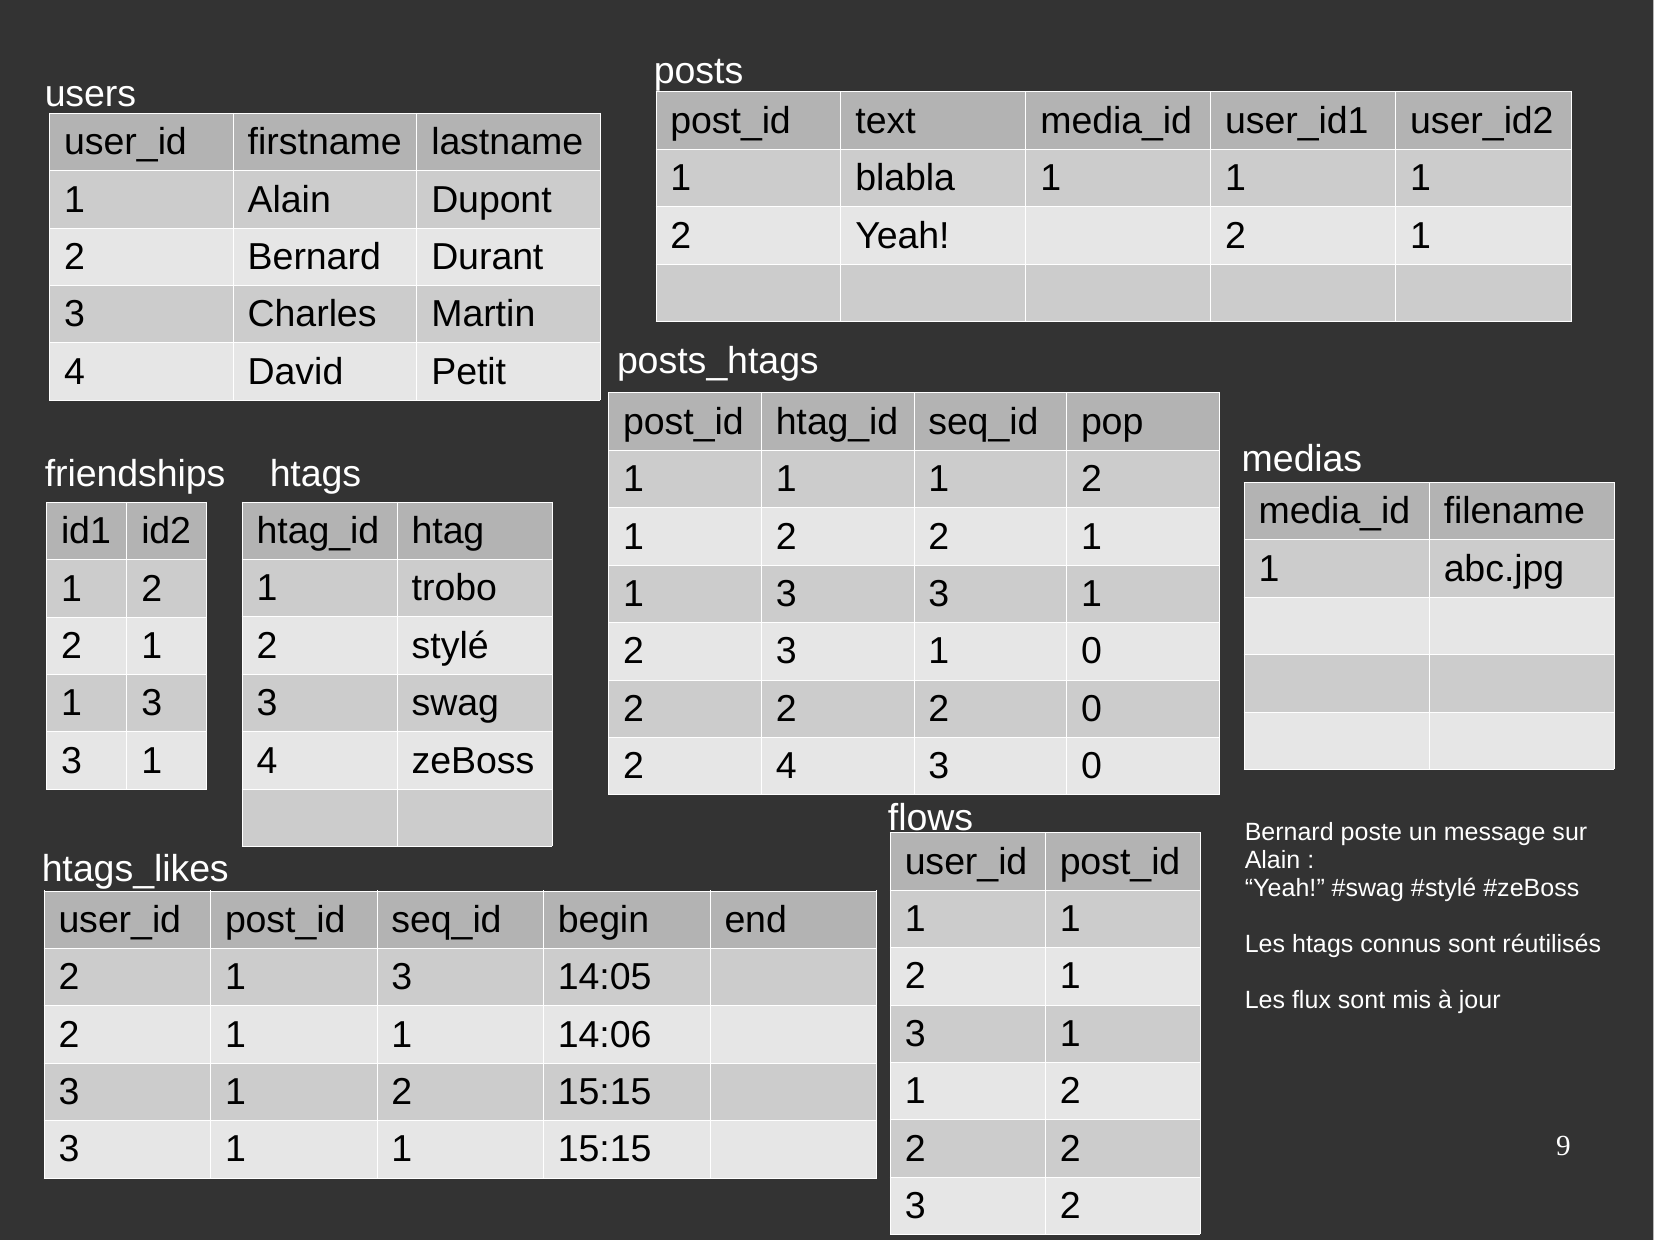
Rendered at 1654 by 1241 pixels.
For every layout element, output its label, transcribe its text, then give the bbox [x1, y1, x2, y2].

table_cell stylé [398, 617, 552, 674]
table_cell 2 [915, 681, 1066, 737]
table_header user_id2 [1396, 92, 1571, 149]
table_cell 1 [1046, 948, 1200, 1005]
table_cell 3 [891, 1006, 1045, 1062]
table_cell zeBoss [398, 732, 552, 789]
table_cell 1 [915, 451, 1066, 507]
table_cell 1 [609, 508, 761, 565]
table_cell [1396, 265, 1571, 321]
table_cell [1245, 598, 1429, 654]
table_header lastname [417, 114, 600, 170]
table_cell [1430, 598, 1614, 654]
table_cell 1 [243, 560, 397, 616]
table_cell 0 [1067, 738, 1219, 794]
text_box htags_likes [27, 840, 244, 897]
text_box posts_htags [602, 332, 834, 390]
table_cell 0 [1067, 623, 1219, 680]
table_cell 1 [211, 1064, 377, 1120]
table_header user_id [891, 833, 1045, 890]
table_cell 2 [243, 617, 397, 674]
table_cell Durant [417, 229, 600, 285]
table_cell Dupont [417, 171, 600, 228]
table_cell 3 [762, 566, 914, 622]
table_cell 1 [378, 1121, 543, 1178]
table_cell 2 [50, 229, 233, 285]
table_cell 1 [211, 1121, 377, 1178]
table_cell 1 [1026, 150, 1210, 206]
table_cell 3 [45, 1064, 210, 1120]
text_box htags [255, 444, 466, 502]
table_header seq_id [378, 892, 543, 948]
table_cell 1 [891, 891, 1045, 947]
table_cell 4 [762, 738, 914, 794]
table_cell 1 [211, 1006, 377, 1063]
table_cell 2 [1211, 207, 1395, 264]
table_cell 1 [1067, 566, 1219, 622]
table_cell 1 [1046, 1006, 1200, 1062]
table_cell [711, 1121, 876, 1178]
table_cell 2 [47, 618, 126, 674]
table_header user_id1 [1211, 92, 1395, 149]
table_cell 1 [915, 623, 1066, 680]
table_cell Petit [417, 343, 600, 400]
table_cell [711, 949, 876, 1005]
table_cell [243, 790, 397, 846]
table_cell 2 [378, 1064, 543, 1120]
table_header post_id [1046, 833, 1200, 890]
table_cell 1 [127, 618, 206, 674]
table_cell [841, 265, 1025, 321]
table_header post_id [657, 100, 840, 149]
table_cell 1 [1211, 150, 1395, 206]
text_box friendships [30, 444, 255, 502]
table_cell 1 [47, 675, 126, 731]
table_header htag_id [243, 503, 397, 559]
table_cell 2 [1046, 1120, 1200, 1177]
table_cell 3 [762, 623, 914, 680]
table_cell 1 [211, 949, 377, 1005]
table_header filename [1430, 483, 1614, 539]
table_cell 1 [891, 1063, 1045, 1119]
table_cell [1245, 713, 1429, 769]
table_cell [711, 1006, 876, 1063]
table_header text [841, 92, 1025, 149]
table_cell 2 [762, 508, 914, 565]
table_cell 2 [609, 623, 761, 680]
table_cell 2 [915, 508, 1066, 565]
table_cell [398, 790, 552, 846]
table_header media_id [1245, 483, 1429, 539]
table_cell [711, 1064, 876, 1120]
table_cell Bernard [234, 229, 416, 285]
table_header end [711, 892, 876, 948]
table_cell 1 [378, 1006, 543, 1063]
table_cell 1 [1245, 540, 1429, 597]
table_cell 1 [47, 560, 126, 617]
table_cell 3 [915, 566, 1066, 622]
table_cell 3 [50, 286, 233, 342]
table_header htag [398, 503, 552, 559]
text_box users [30, 64, 301, 122]
table_cell 14:05 [544, 949, 710, 1005]
table_cell [657, 265, 840, 321]
table_header id2 [127, 503, 206, 559]
table_cell Martin [417, 286, 600, 342]
table_cell 14:06 [544, 1006, 710, 1063]
table_cell 2 [1046, 1178, 1200, 1234]
table_cell [1211, 265, 1395, 321]
table_cell 2 [762, 681, 914, 737]
table_cell 2 [45, 1006, 210, 1063]
table_cell 2 [609, 681, 761, 737]
table_cell 3 [45, 1121, 210, 1178]
text_box posts [639, 42, 880, 100]
table_cell 2 [127, 560, 206, 617]
table_header user_id [45, 897, 210, 948]
table_cell 3 [127, 675, 206, 731]
table_cell 3 [47, 732, 126, 789]
table_header htag_id [762, 393, 914, 450]
table_cell 3 [378, 949, 543, 1005]
table_header begin [544, 892, 710, 948]
table_header post_id [609, 393, 761, 450]
table_cell trobo [398, 560, 552, 616]
table_cell 0 [1067, 681, 1219, 737]
table_cell 2 [891, 948, 1045, 1005]
table_cell 2 [657, 207, 840, 264]
table_cell David [234, 343, 416, 400]
table_header user_id [50, 122, 233, 170]
table_cell Yeah! [841, 207, 1025, 264]
table_cell abc.jpg [1430, 540, 1614, 597]
table_header seq_id [915, 393, 1066, 450]
table_cell 1 [1067, 508, 1219, 565]
table_cell 1 [609, 451, 761, 507]
table_cell 3 [891, 1178, 1045, 1234]
table_header media_id [1026, 92, 1210, 149]
table_cell 1 [609, 566, 761, 622]
table_cell 1 [657, 150, 840, 206]
table_cell 15:15 [544, 1121, 710, 1178]
table_cell [1026, 207, 1210, 264]
table_cell 3 [243, 675, 397, 731]
table_cell 1 [1046, 891, 1200, 947]
text_box medias [1226, 429, 1377, 487]
table_header id1 [47, 503, 126, 559]
table_cell 1 [50, 171, 233, 228]
table_cell 15:15 [544, 1064, 710, 1120]
table_cell 2 [45, 949, 210, 1005]
table_cell Alain [234, 171, 416, 228]
table_cell 2 [1046, 1063, 1200, 1119]
table_cell 1 [127, 732, 206, 789]
table_header firstname [234, 114, 416, 170]
table_cell 2 [891, 1120, 1045, 1177]
table_cell Charles [234, 286, 416, 342]
table_cell 1 [762, 451, 914, 507]
table_cell 4 [243, 732, 397, 789]
table_cell swag [398, 675, 552, 731]
table_cell [1245, 655, 1429, 712]
text_box Bernard poste un message sur Alain : “Yeah!” #swag #stylé #zeBoss Les htags connus sont réutilisés Les flux sont mis à jour [1230, 810, 1617, 1021]
table_cell 1 [1396, 207, 1571, 264]
table_cell 4 [50, 343, 233, 400]
table_cell [1430, 713, 1614, 769]
table_header pop [1067, 393, 1219, 450]
table_cell 3 [915, 738, 1066, 794]
text_box flows [873, 789, 988, 846]
table_cell [1026, 265, 1210, 321]
table_cell [1430, 655, 1614, 712]
table_cell 2 [609, 738, 761, 794]
table_header post_id [211, 892, 377, 948]
table_cell blabla [841, 150, 1025, 206]
table_cell 1 [1396, 150, 1571, 206]
table_cell 2 [1067, 451, 1219, 507]
